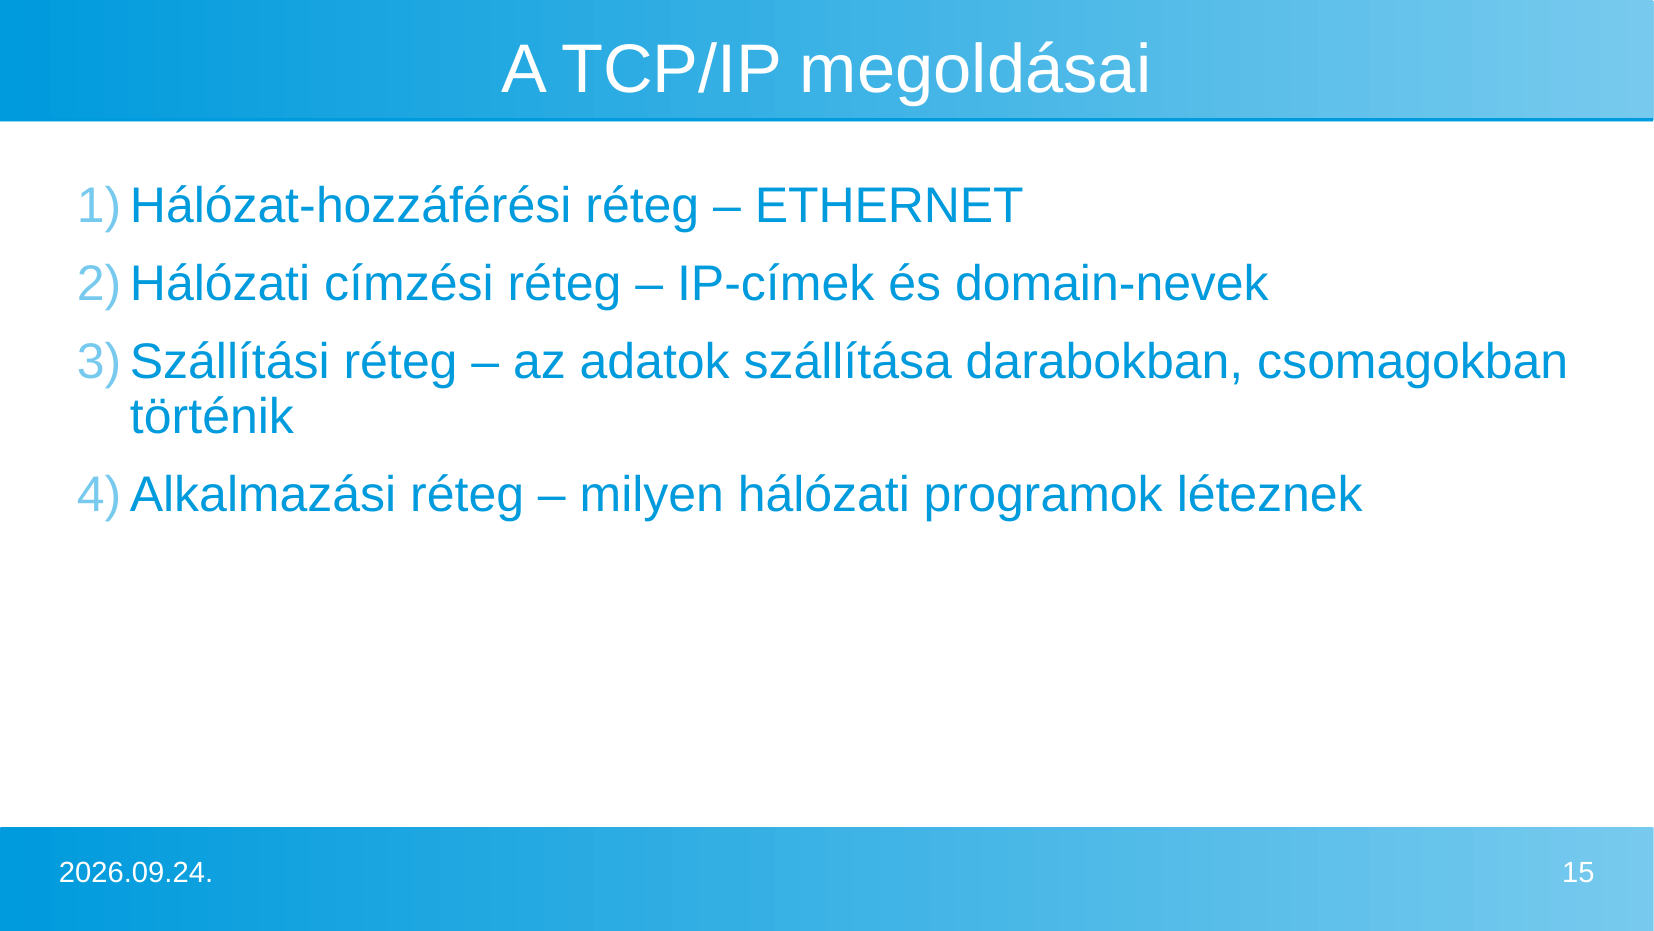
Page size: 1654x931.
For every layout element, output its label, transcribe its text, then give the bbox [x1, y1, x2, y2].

title A TCP/IP megoldásai [59, 29, 1595, 108]
list Hálózat-hozzáférési réteg – ETHERNET Hálózati címzési réteg – IP-címek és domain-nevek Szállítási réteg – az adatok szállítása darabokban, csomagokban történik Alkalmazási réteg – milyen hálózati programok léteznek [59, 177, 1595, 768]
